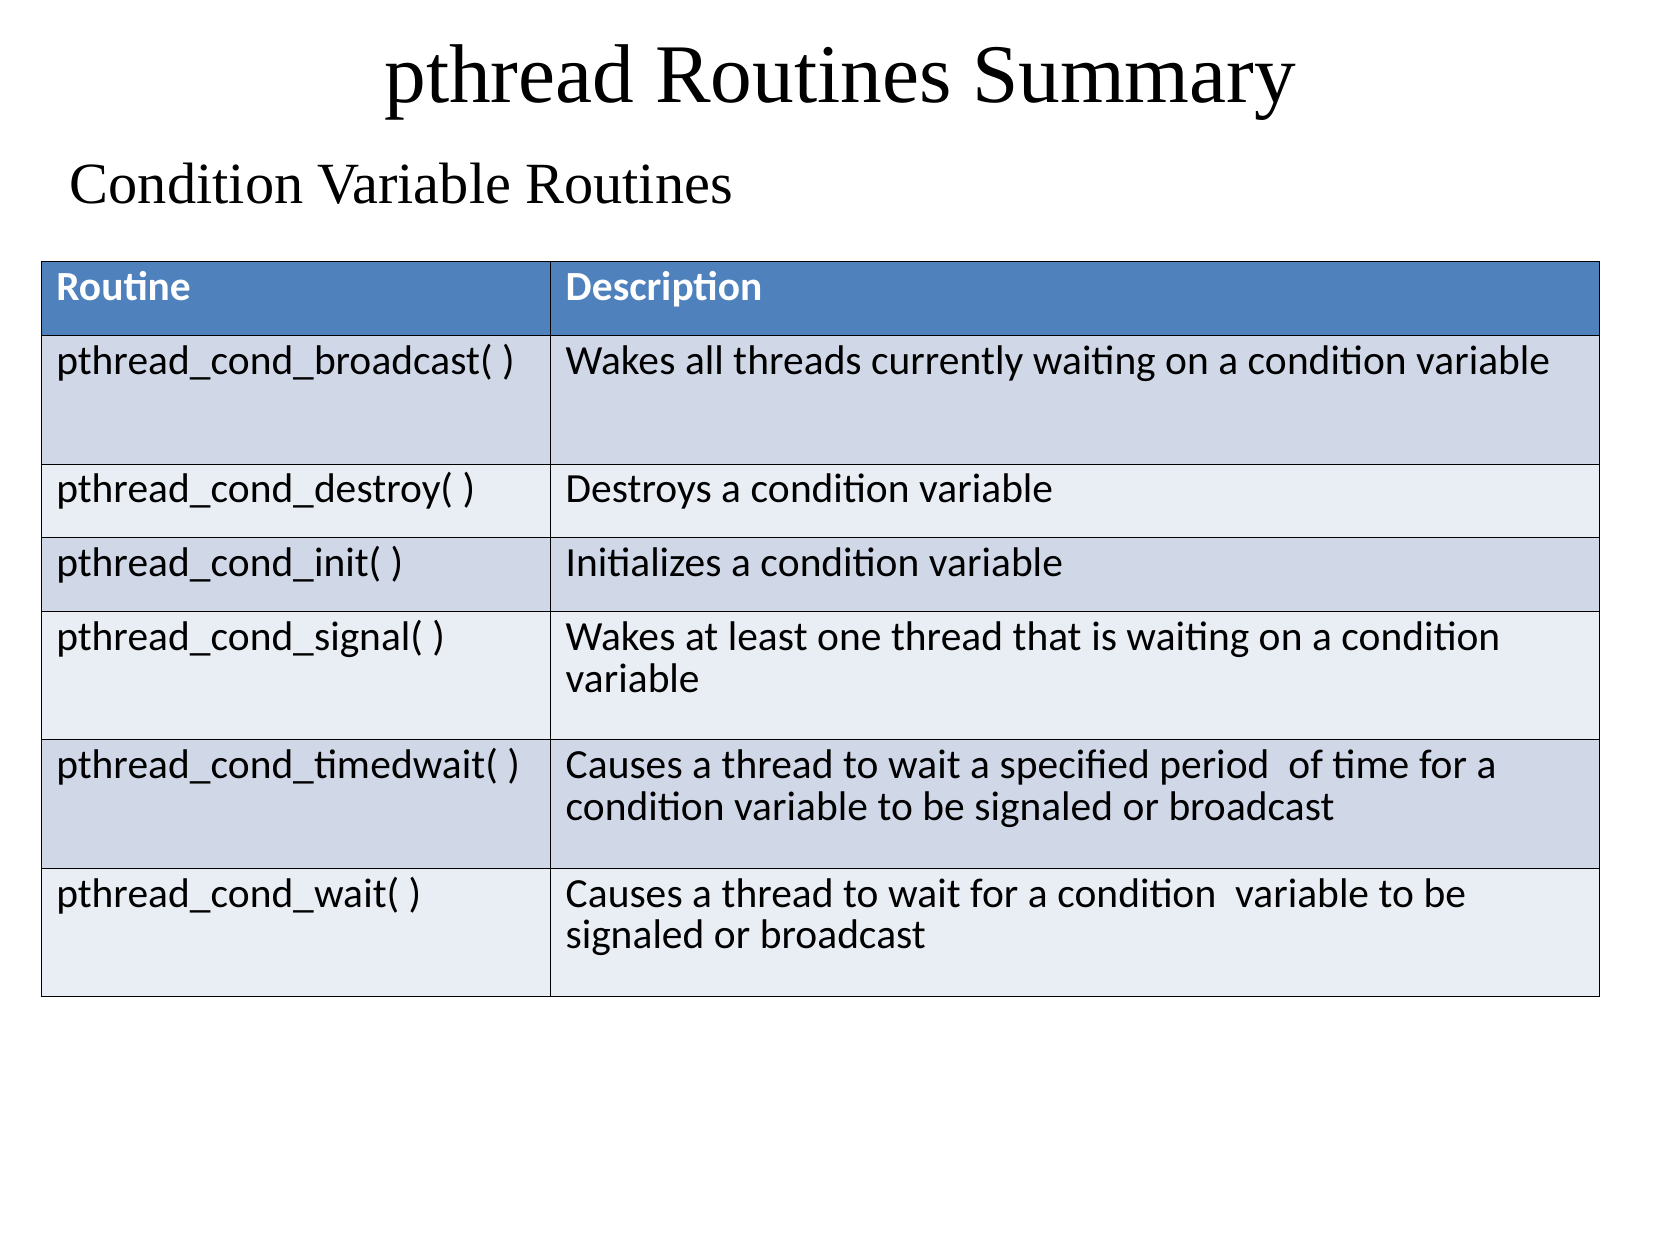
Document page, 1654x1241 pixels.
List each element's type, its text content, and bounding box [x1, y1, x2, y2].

table_cell Initializes a condition variable [551, 538, 1599, 611]
title pthread Routines Summary [96, 0, 1585, 138]
table_header Description [551, 262, 1599, 335]
table_header Routine [42, 262, 550, 335]
table_cell pthread_cond_signal( ) [42, 612, 550, 739]
table_cell pthread_cond_destroy( ) [42, 465, 550, 537]
table_cell Causes a thread to wait for a condition variable to be signaled or broadcast [551, 869, 1599, 996]
table_cell Destroys a condition variable [551, 465, 1599, 537]
table_cell Wakes at least one thread that is waiting on a condition variable [551, 612, 1599, 739]
table_cell pthread_cond_timedwait( ) [42, 740, 550, 868]
table_cell pthread_cond_init( ) [42, 538, 550, 611]
list Condition Variable Routines [55, 137, 1544, 235]
table_cell Causes a thread to wait a specified period of time for a condition variable to be signaled or broadcast [551, 740, 1599, 868]
table_cell pthread_cond_wait( ) [42, 869, 550, 996]
table_cell pthread_cond_broadcast( ) [42, 336, 550, 464]
table_cell Wakes all threads currently waiting on a condition variable [551, 336, 1599, 464]
